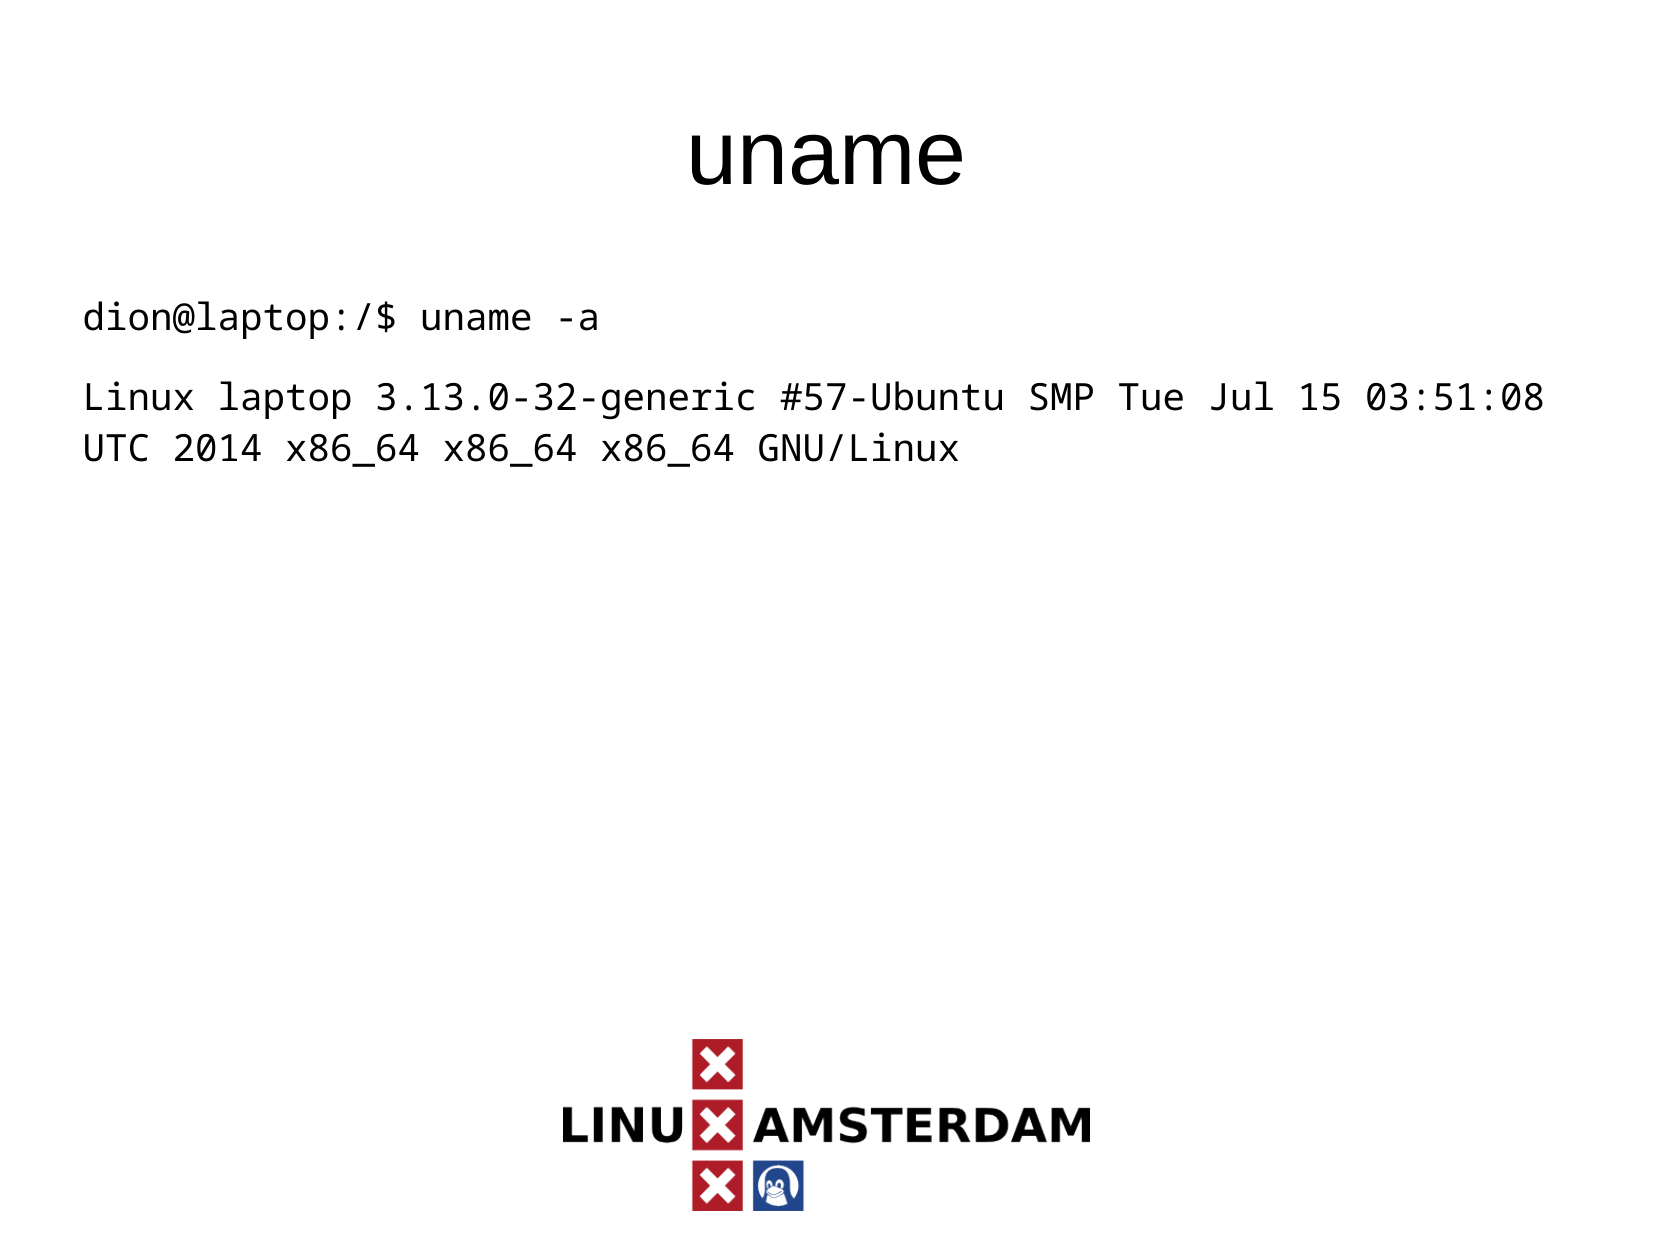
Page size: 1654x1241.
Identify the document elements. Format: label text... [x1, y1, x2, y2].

title uname [82, 49, 1571, 257]
list dion@laptop:/$ uname -a Linux laptop 3.13.0-32-generic #57-Ubuntu SMP Tue Jul 15 03:51:08 UTC 2014 x86_64 x86_64 x86_64 GNU/Linux [82, 290, 1571, 1010]
picture [563, 1039, 1090, 1211]
